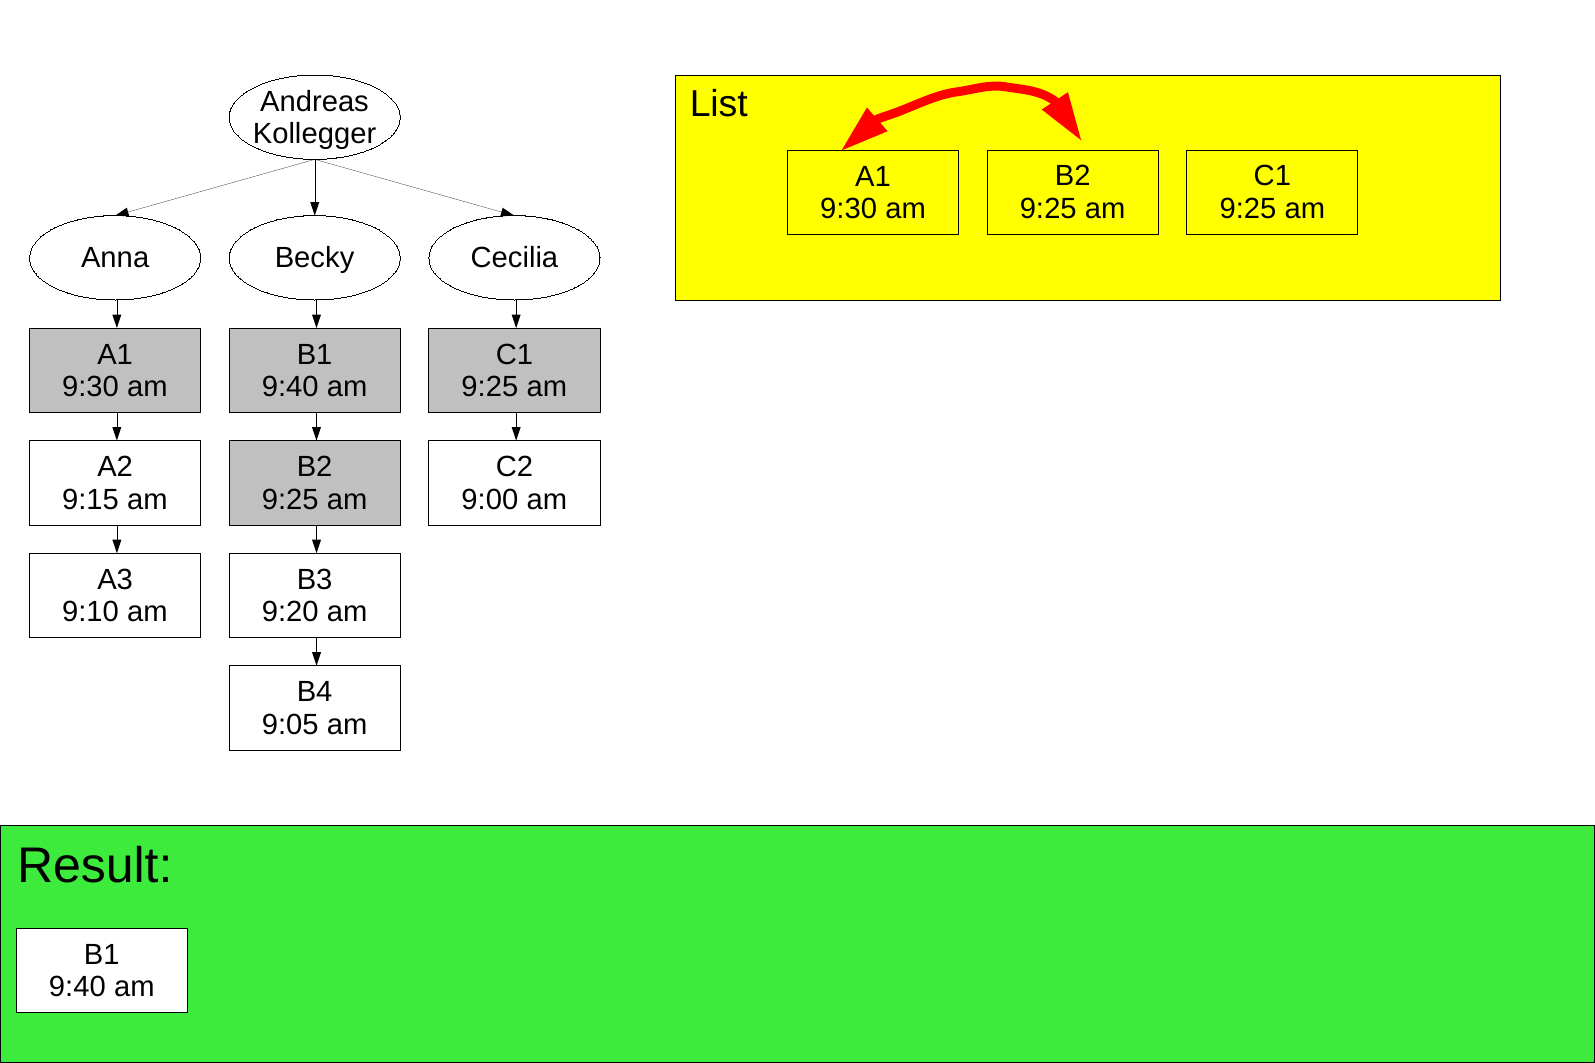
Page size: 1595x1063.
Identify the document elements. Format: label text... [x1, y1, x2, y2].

text_box [0, 825, 1595, 1063]
text_box C2 9:00 am [428, 440, 601, 526]
text_box Anna [29, 215, 201, 301]
text_box Result: [2, 829, 188, 901]
text_box A1 9:30 am [29, 328, 201, 413]
text_box B4 9:05 am [229, 665, 401, 751]
text_box Andreas Kollegger [229, 75, 401, 160]
text_box B1 9:40 am [229, 328, 401, 413]
text_box A1 9:30 am [787, 150, 959, 235]
text_box List [675, 75, 763, 132]
text_box A2 9:15 am [29, 440, 201, 526]
text_box Becky [229, 215, 401, 301]
text_box C1 9:25 am [428, 328, 601, 413]
text_box [675, 75, 1501, 301]
text_box B2 9:25 am [229, 440, 401, 526]
text_box B3 9:20 am [229, 553, 401, 638]
text_box B2 9:25 am [987, 150, 1159, 235]
text_box C1 9:25 am [1186, 150, 1358, 235]
text_box B1 9:40 am [16, 928, 188, 1013]
text_box Cecilia [428, 215, 601, 301]
text_box A3 9:10 am [29, 553, 201, 638]
